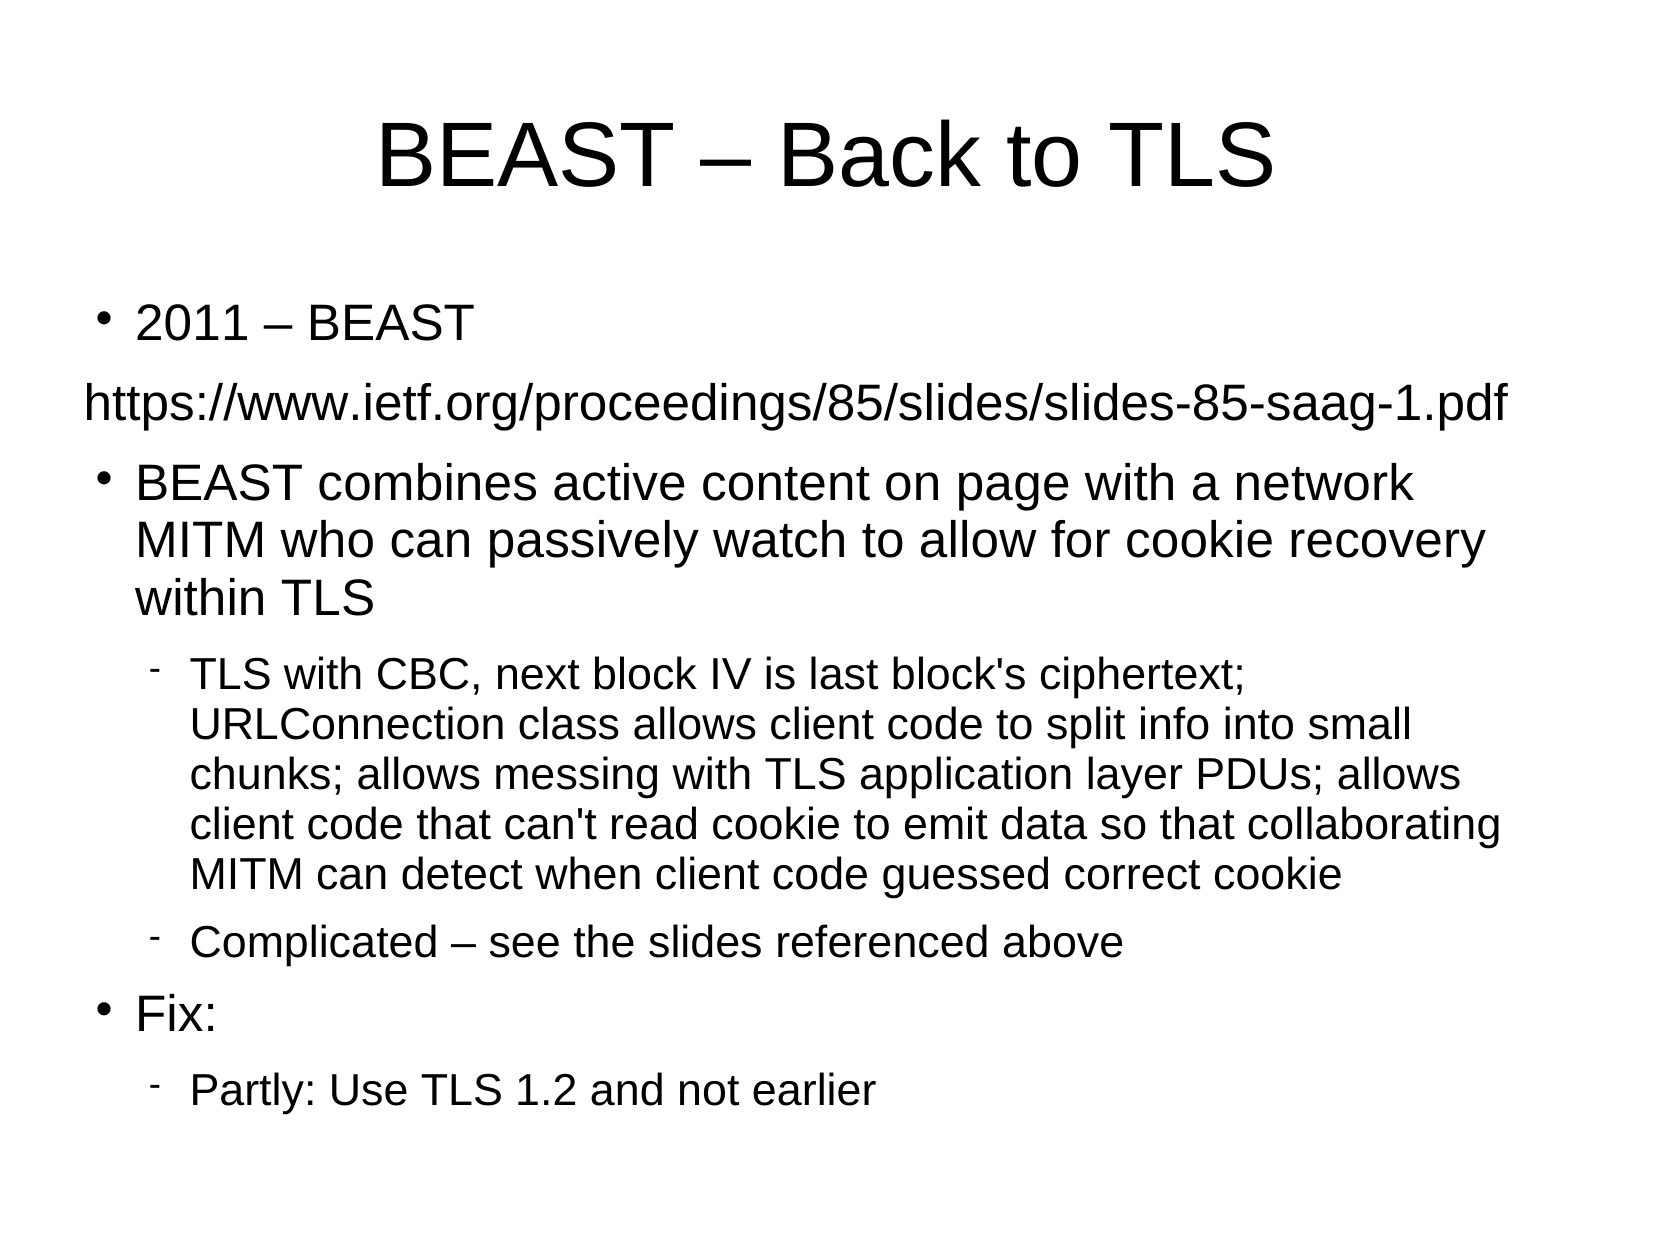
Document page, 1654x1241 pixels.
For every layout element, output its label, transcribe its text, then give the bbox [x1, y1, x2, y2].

title BEAST – Back to TLS [82, 49, 1571, 257]
list 2011 – BEAST https://www.ietf.org/proceedings/85/slides/slides-85-saag-1.pdf BEAST combines active content on page with a network MITM who can passively watch to allow for cookie recovery within TLS TLS with CBC, next block IV is last block's ciphertext; URLConnection class allows client code to split info into small chunks; allows messing with TLS application layer PDUs; allows client code that can't read cookie to emit data so that collaborating MITM can detect when client code guessed correct cookie Complicated – see the slides referenced above Fix: Partly: Use TLS 1.2 and not earlier [82, 290, 1538, 1123]
